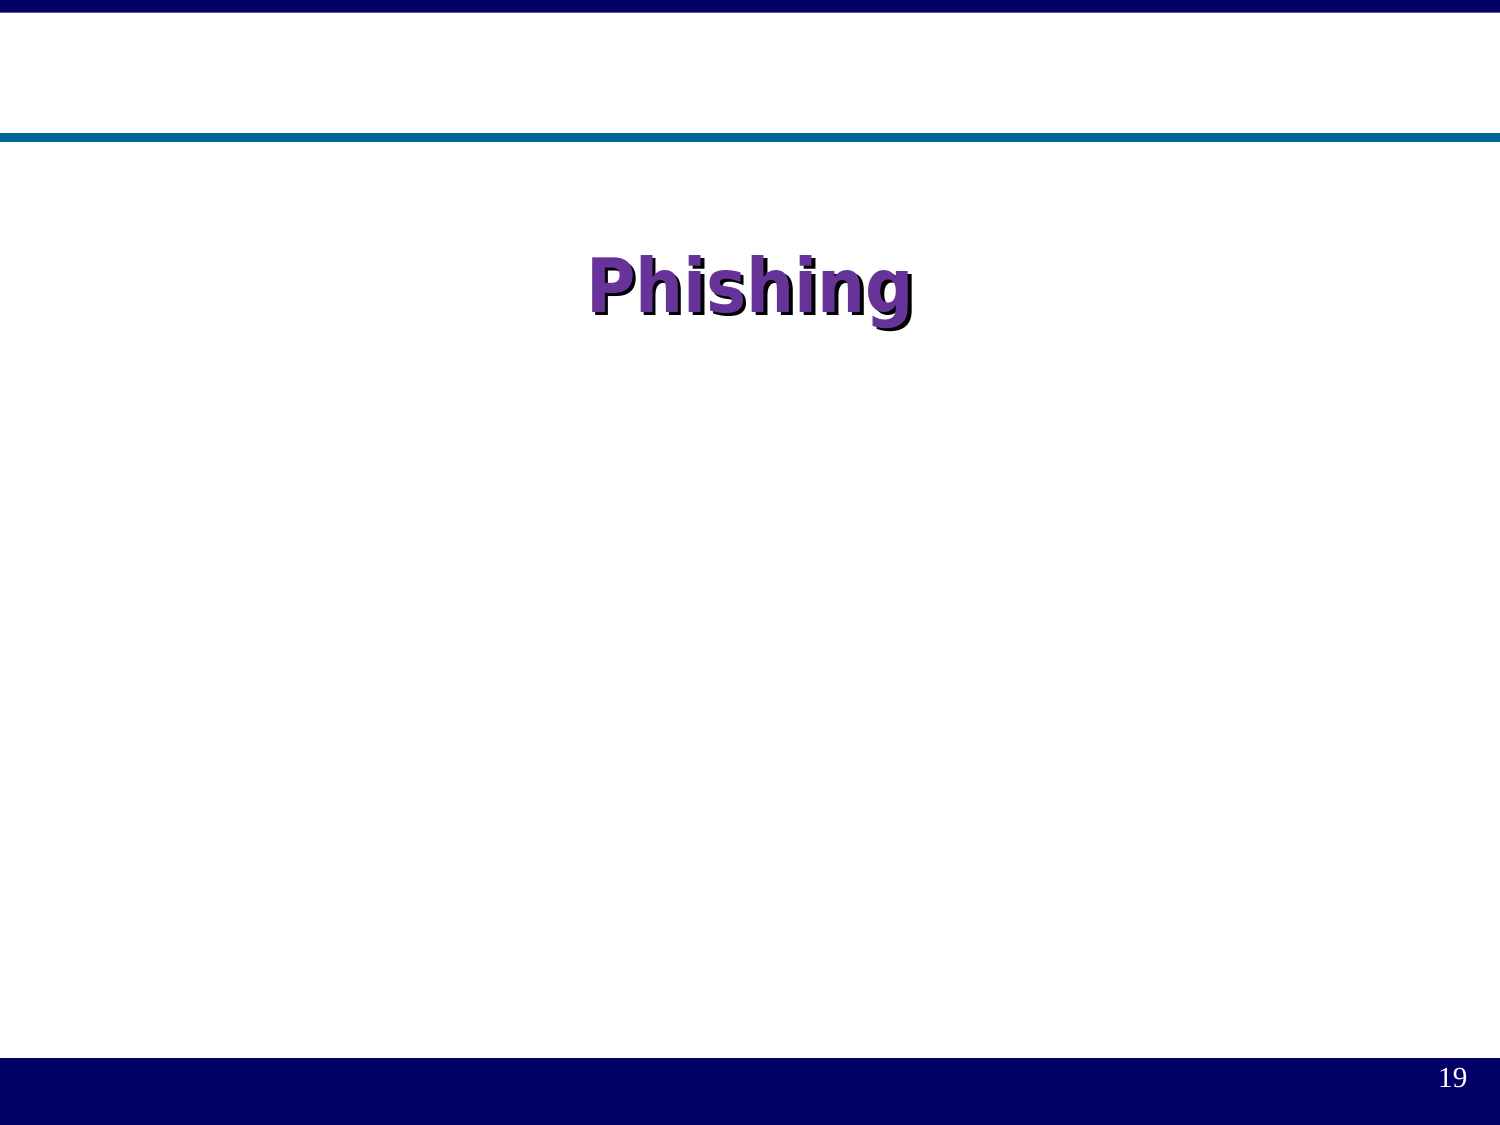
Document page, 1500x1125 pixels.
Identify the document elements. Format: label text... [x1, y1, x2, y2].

subtitle Phishing [30, 0, 1471, 580]
